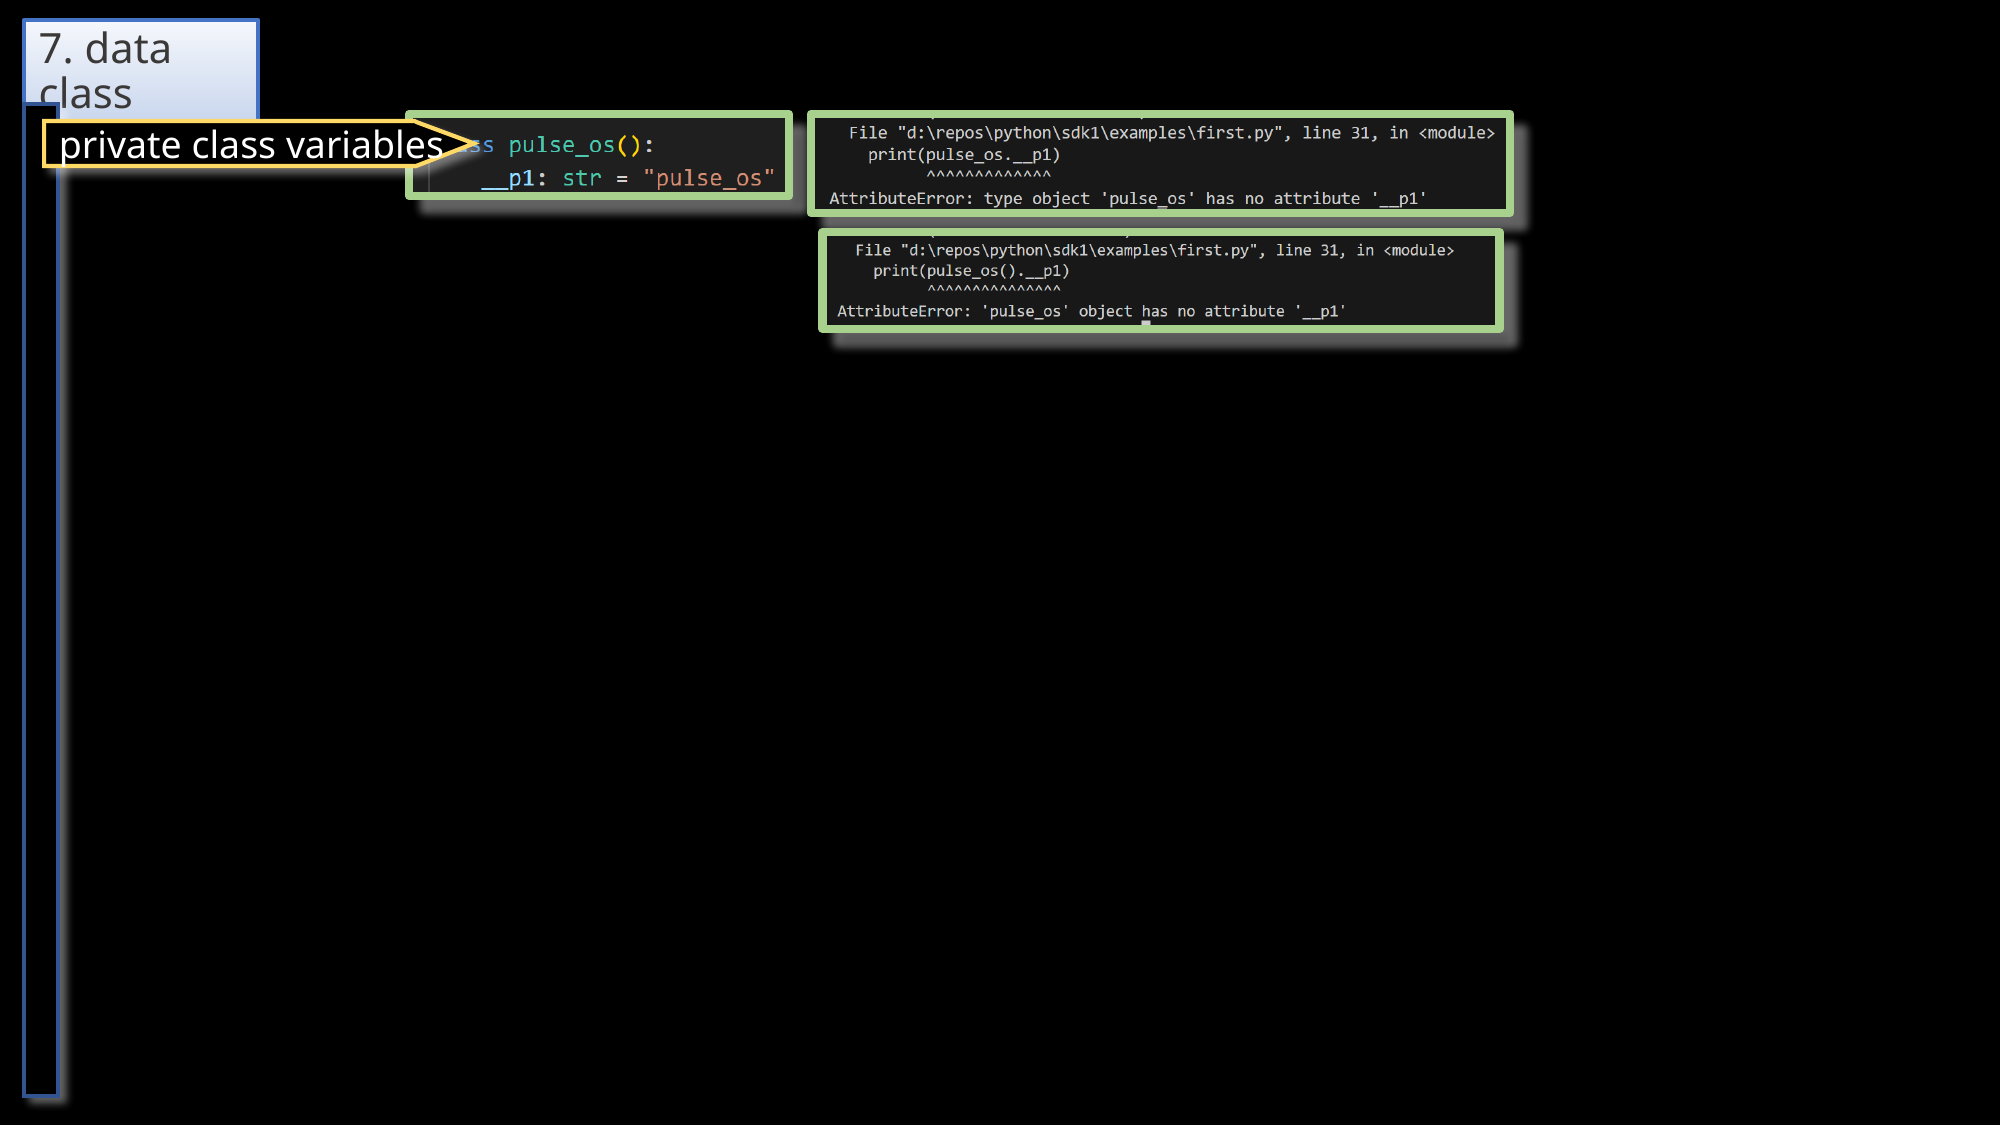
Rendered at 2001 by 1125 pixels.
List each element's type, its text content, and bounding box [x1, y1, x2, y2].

picture [413, 118, 785, 192]
picture [815, 118, 1506, 209]
text_box private class variables [44, 121, 474, 167]
title 7. data class [23, 20, 259, 81]
picture [826, 236, 1496, 325]
text_box [23, 103, 58, 1096]
